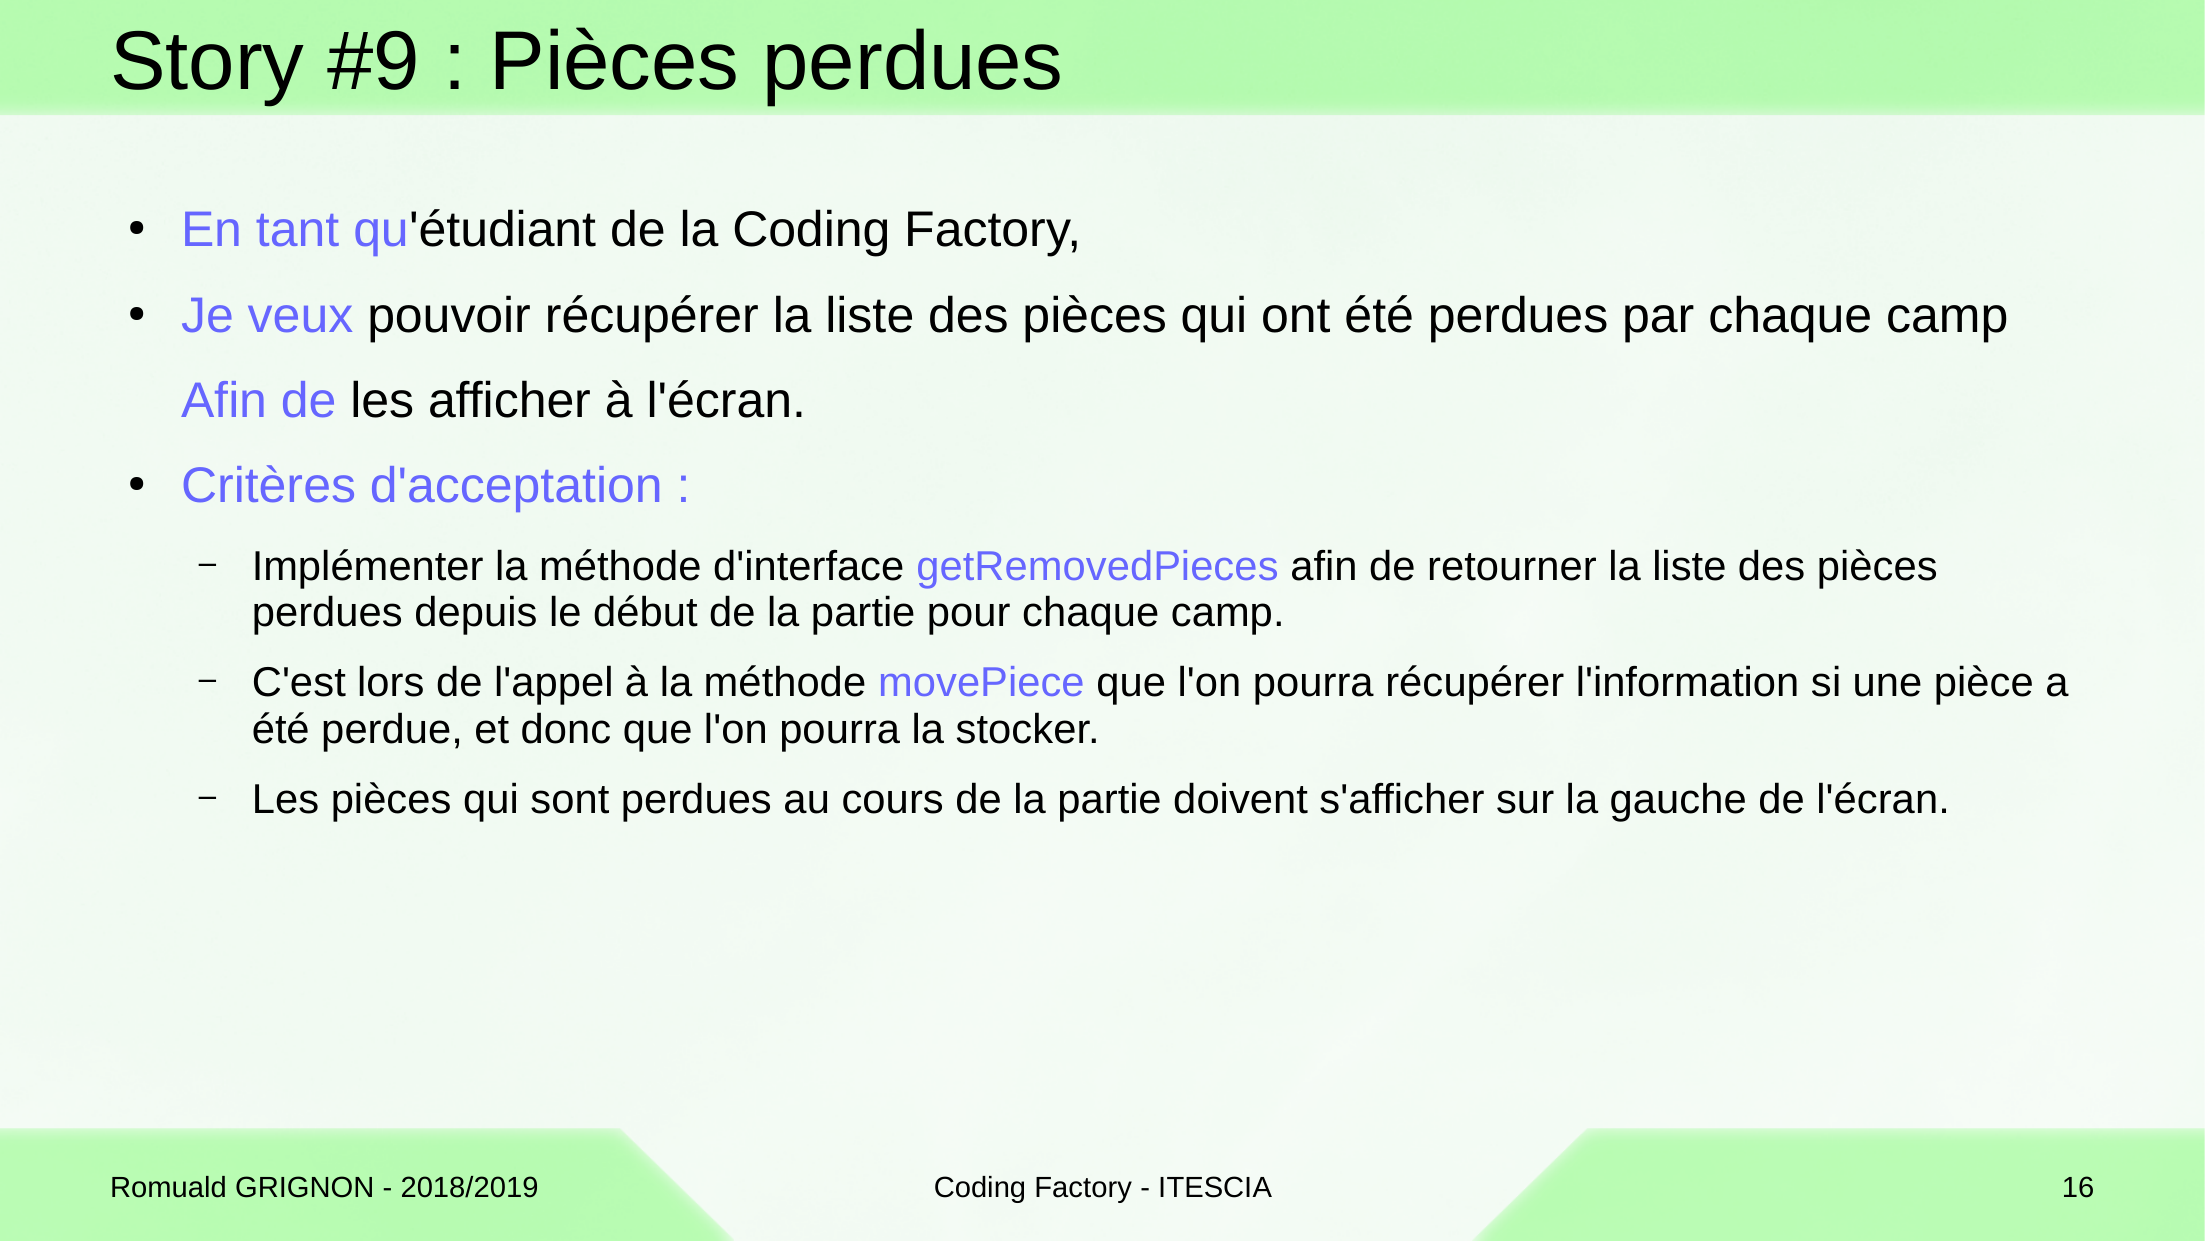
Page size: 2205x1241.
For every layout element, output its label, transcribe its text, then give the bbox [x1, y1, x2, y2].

picture [0, 0, 2205, 1241]
list En tant qu'étudiant de la Coding Factory, Je veux pouvoir récupérer la liste des pièces qui ont été perdues par chaque camp Afin de les afficher à l'écran. Critères d'acceptation : Implémenter la méthode d'interface getRemovedPieces afin de retourner la liste des pièces perdues depuis le début de la partie pour chaque camp. C'est lors de l'appel à la méthode movePiece que l'on pourra récupérer l'information si une pièce a été perdue, et donc que l'on pourra la stocker. Les pièces qui sont perdues au cours de la partie doivent s'afficher sur la gauche de l'écran. [110, 272, 2095, 1091]
title Story #9 : Pièces perdues [110, 49, 2095, 257]
